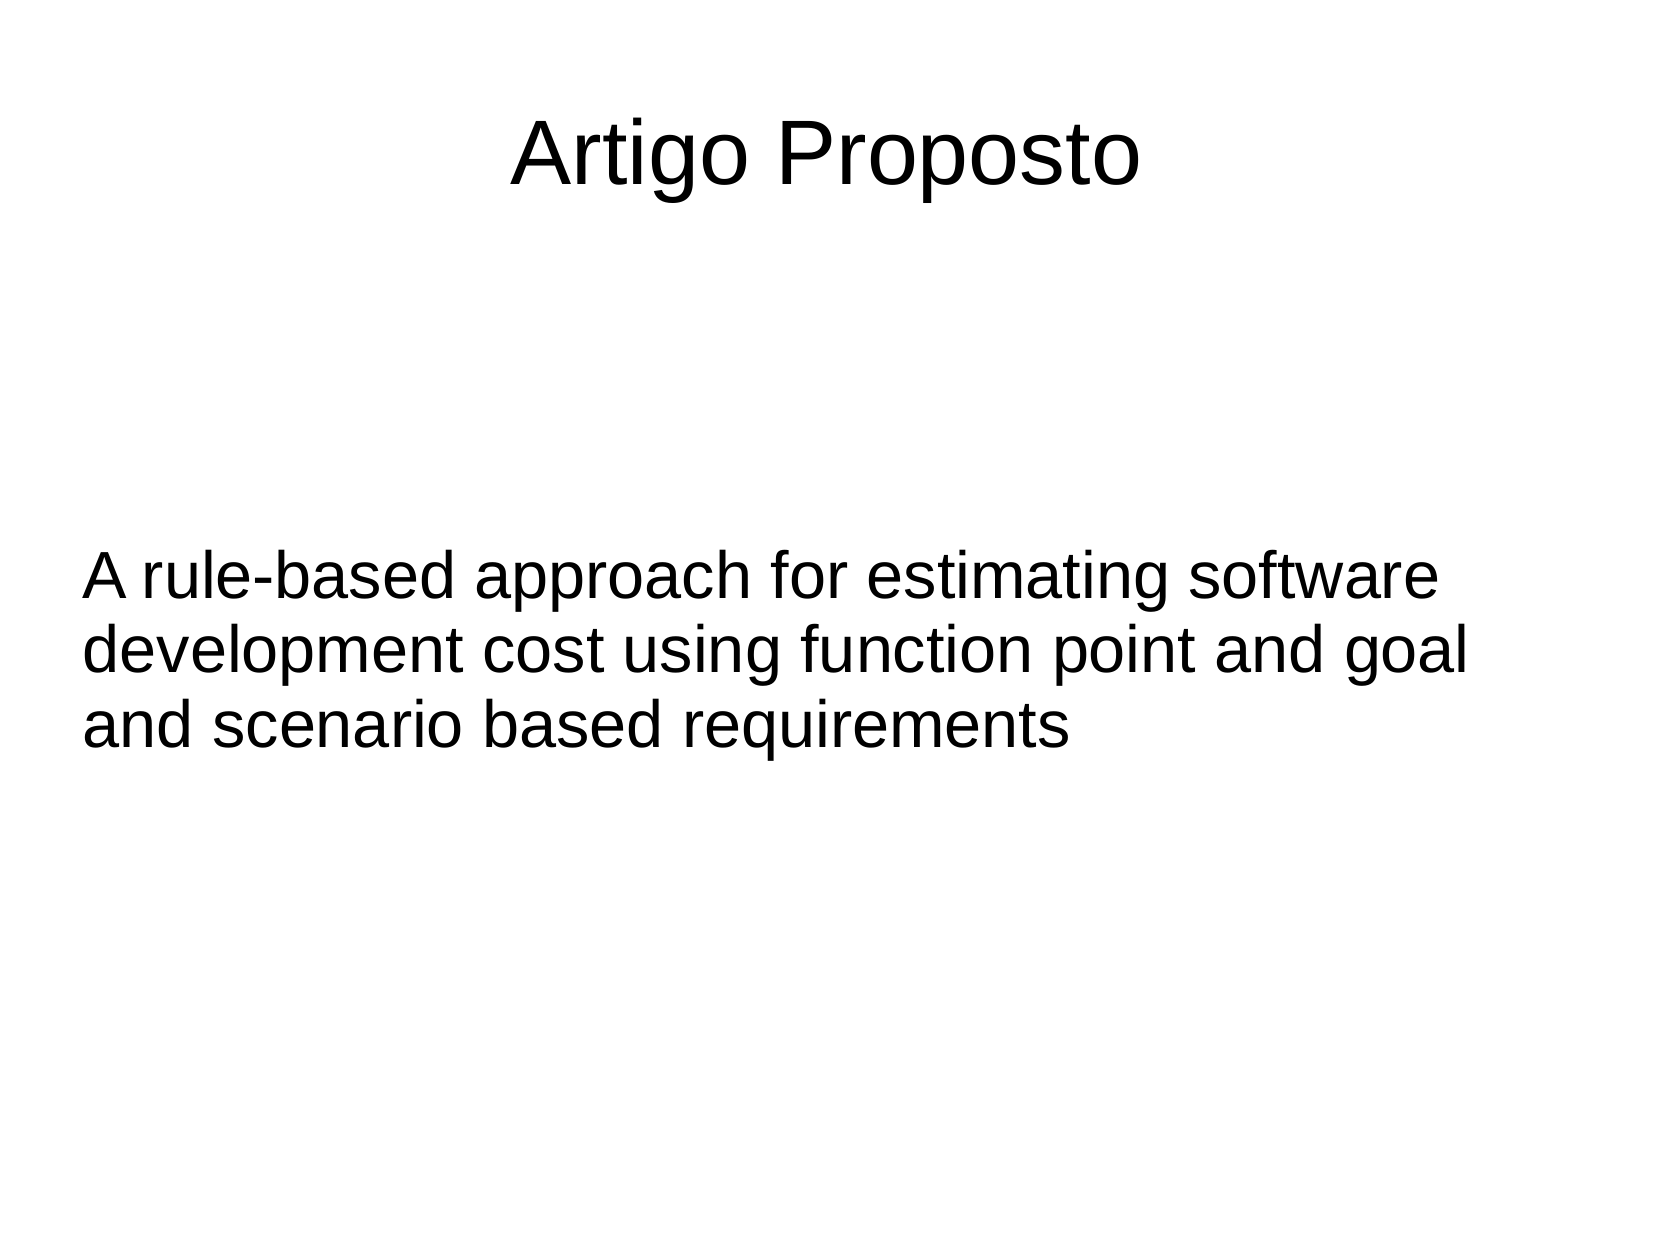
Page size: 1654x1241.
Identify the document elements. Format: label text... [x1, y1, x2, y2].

subtitle A rule-based approach for estimating software development cost using function point and goal and scenario based requirements [82, 290, 1571, 1010]
title Artigo Proposto [82, 49, 1571, 257]
